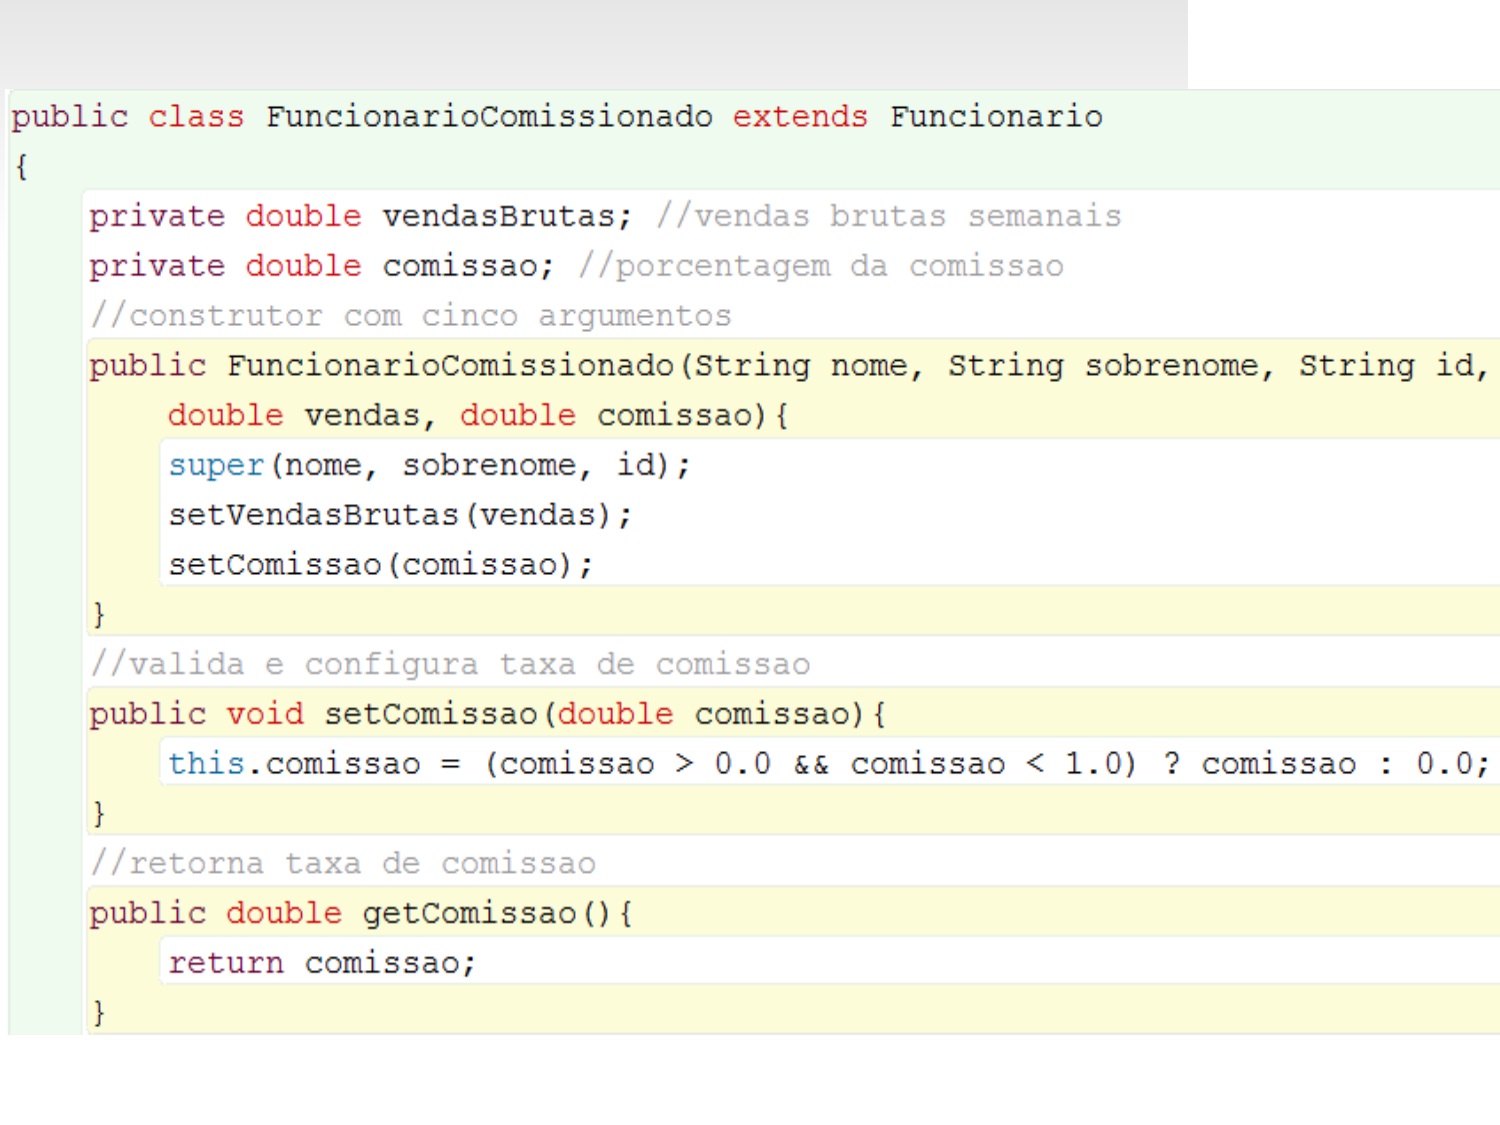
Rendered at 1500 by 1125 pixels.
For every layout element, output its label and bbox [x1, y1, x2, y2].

picture [5, 89, 1500, 1036]
